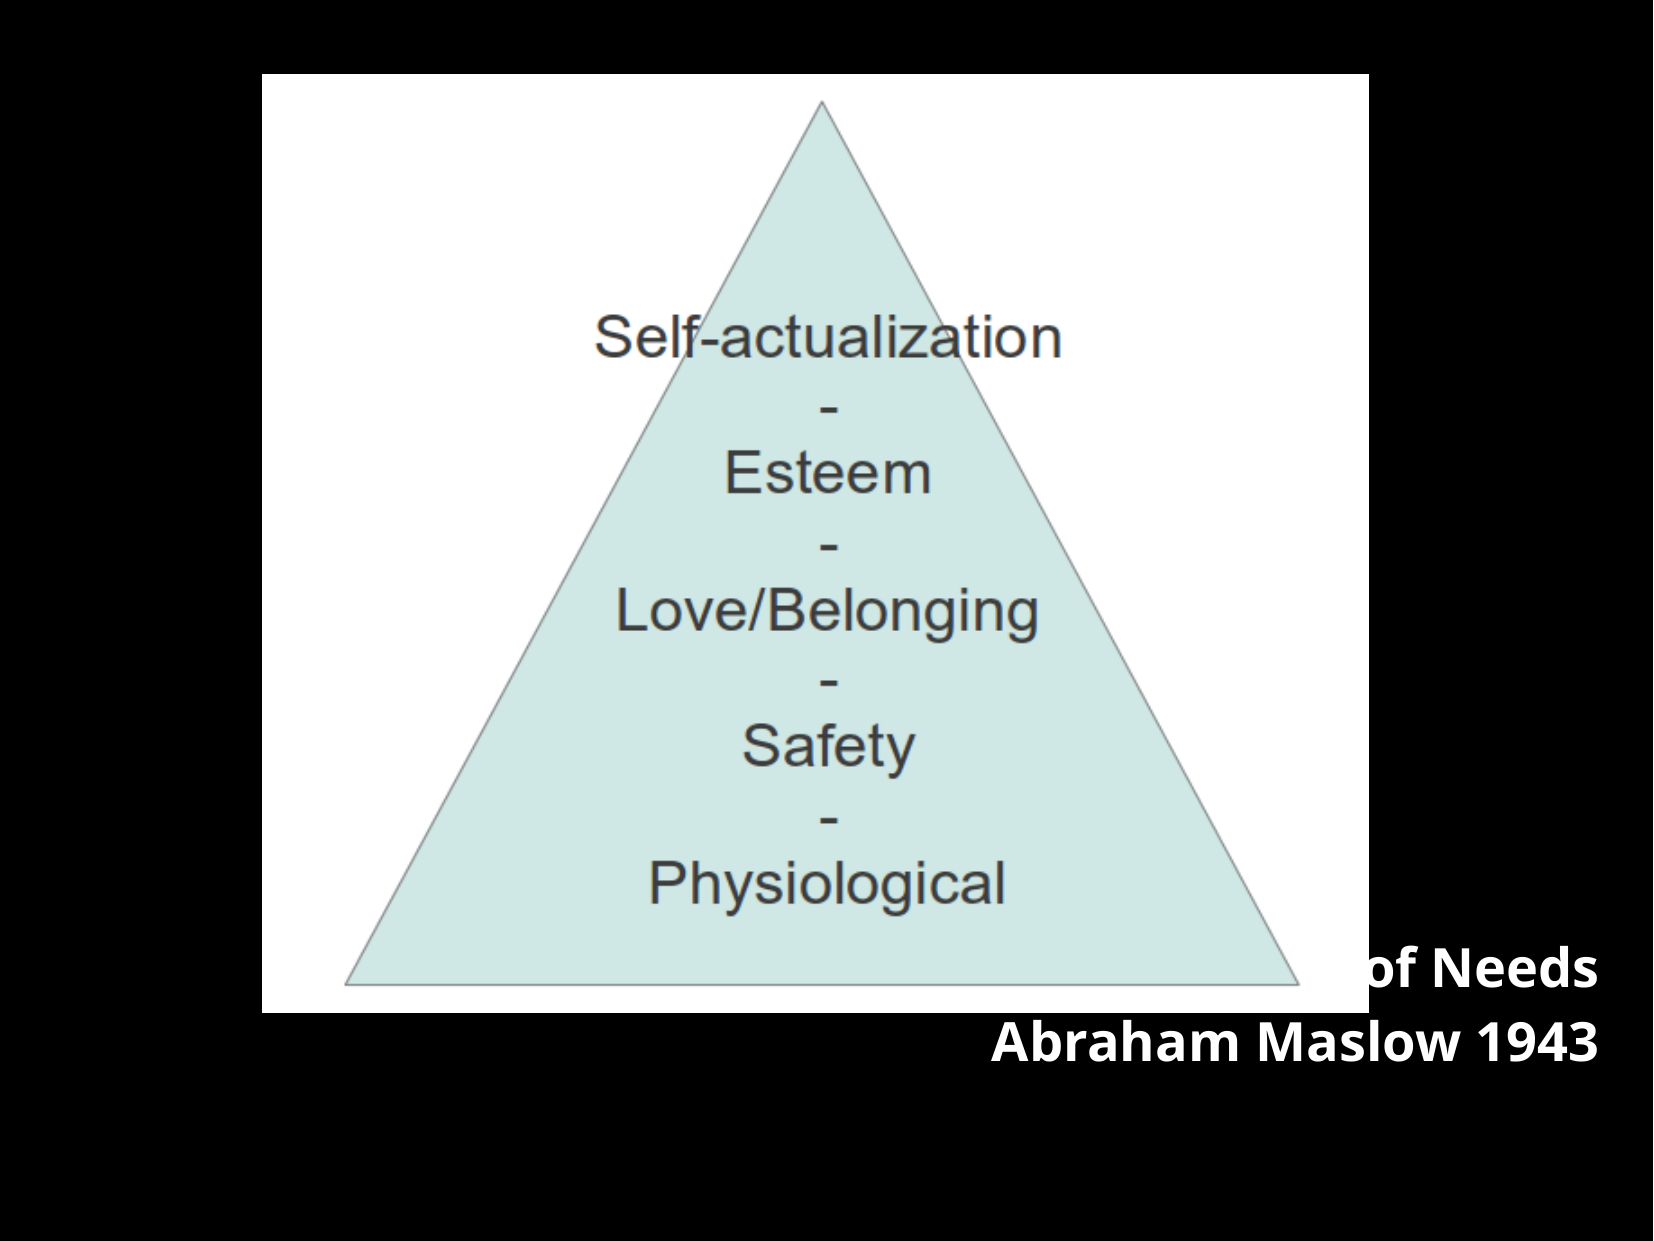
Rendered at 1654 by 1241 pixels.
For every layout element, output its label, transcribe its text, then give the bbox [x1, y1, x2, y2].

subtitle Hierarchy of Needs Abraham Maslow 1943 [112, 140, 1601, 1201]
picture [262, 74, 1369, 1013]
